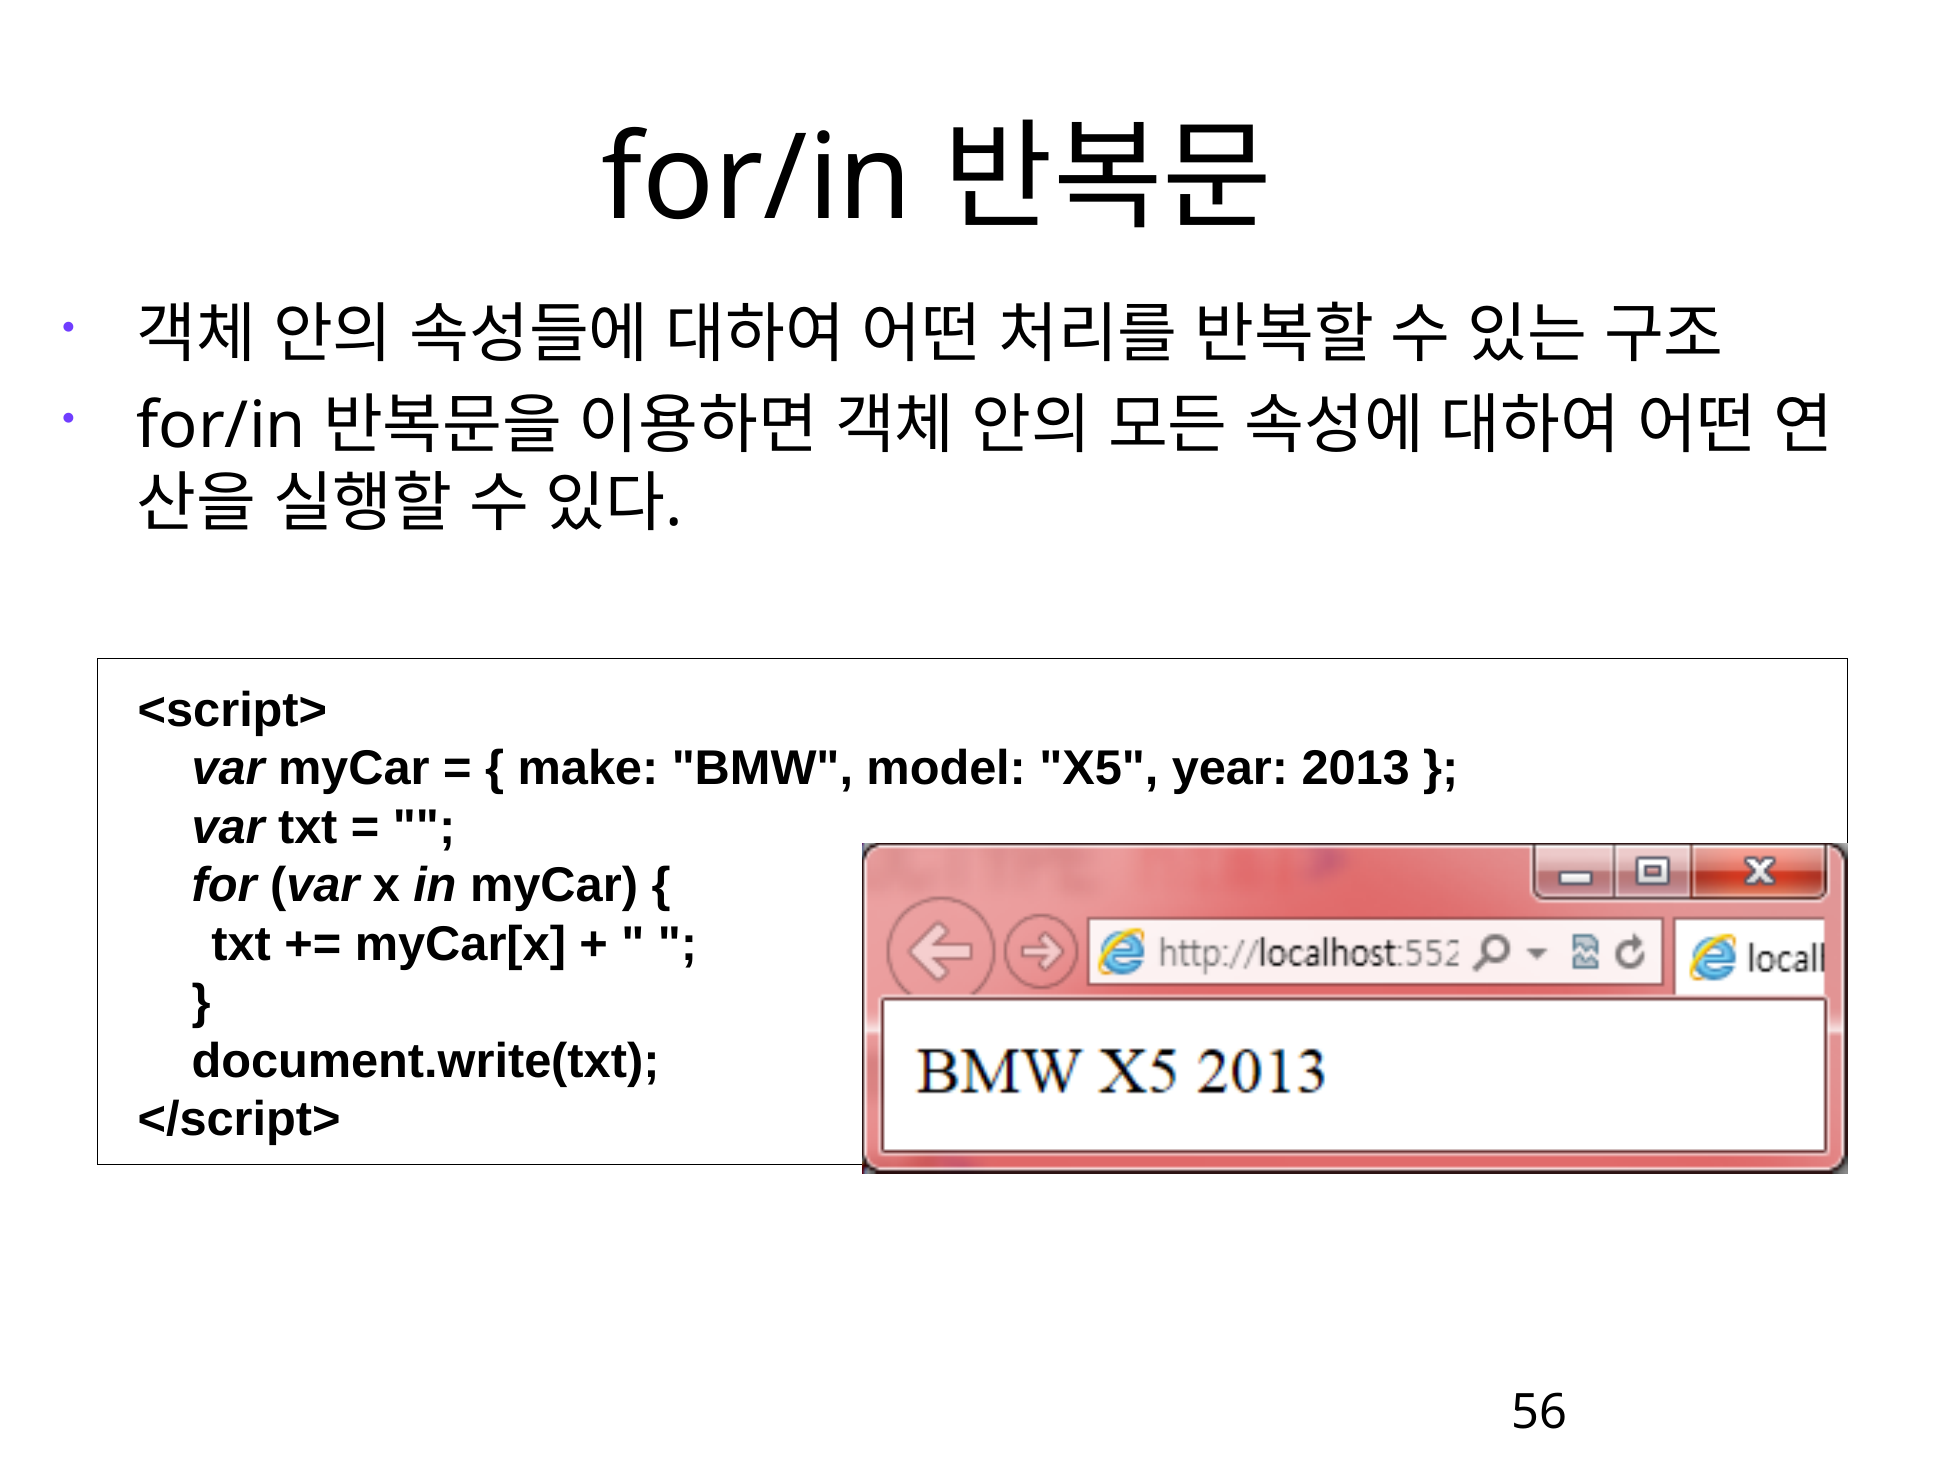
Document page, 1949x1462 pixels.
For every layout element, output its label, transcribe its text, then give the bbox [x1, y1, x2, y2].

title for/in 반복문 [156, 92, 1749, 255]
slide_number <숫자> [1496, 1372, 1899, 1462]
picture [862, 843, 1848, 1174]
list 객체 안의 속성들에 대하여 어떤 처리를 반복할 수 있는 구조 for/in 반복문을 이용하면 객체 안의 모든 속성에 대하여 어떤 연산을 실행할 수 있다. [48, 284, 1897, 1343]
text_box <script> var myCar = { make: "BMW", model: "X5", year: 2013 }; var txt = ""; for (var x in myCar) { txt += myCar[x] + " "; } document.write(txt); </script> [97, 658, 1848, 1165]
